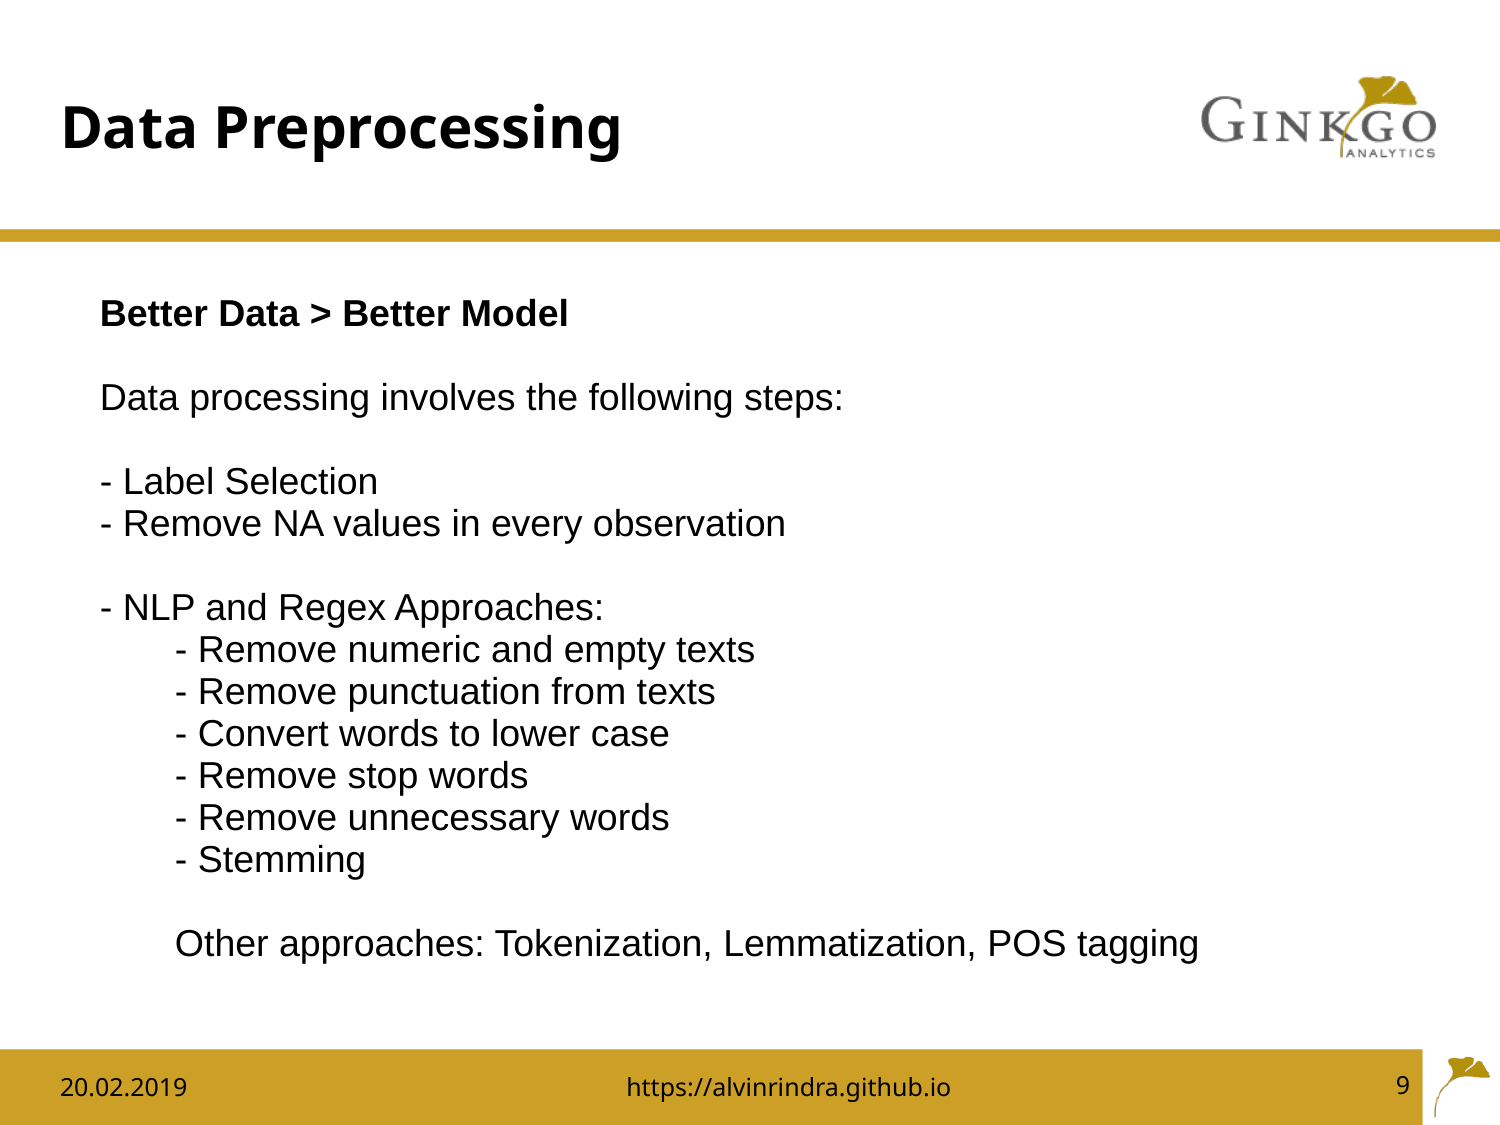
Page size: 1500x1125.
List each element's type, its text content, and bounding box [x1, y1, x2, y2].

text_box Better Data > Better Model Data processing involves the following steps: - Label Selection - Remove NA values in every observation - NLP and Regex Approaches: - Remove numeric and empty texts - Remove punctuation from texts - Convert words to lower case - Remove stop words - Remove unnecessary words - Stemming Other approaches: Tokenization, Lemmatization, POS tagging [85, 285, 1321, 972]
text_box <number> [1196, 1056, 1425, 1117]
list Data Preprocessing [60, 90, 1054, 274]
text_box https://alvinrindra.github.io [266, 1056, 993, 1117]
list [60, 289, 1425, 1081]
picture [0, 0, 1500, 1125]
text_box 20.02.2019 [60, 1056, 266, 1117]
